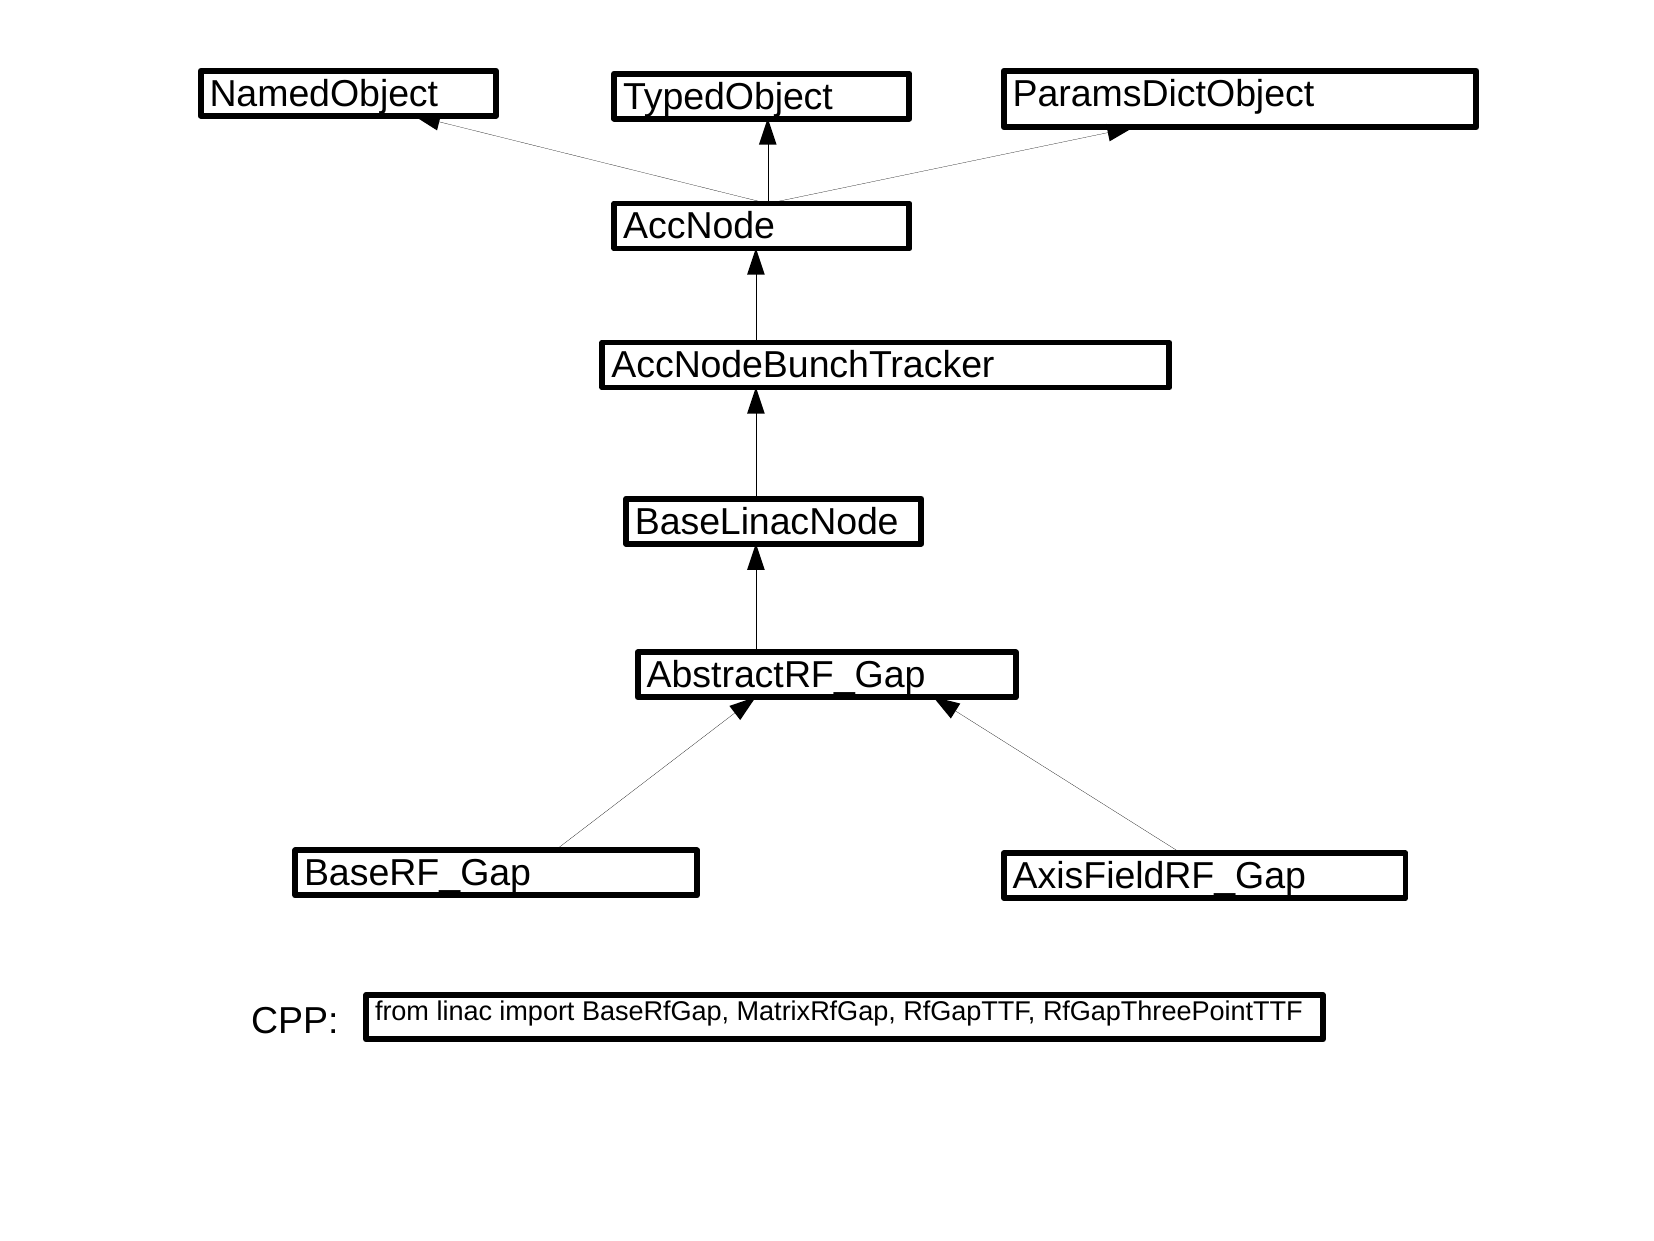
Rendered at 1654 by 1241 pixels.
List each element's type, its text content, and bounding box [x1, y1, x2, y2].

text_box AccNodeBunchTracker [602, 342, 1170, 388]
text_box TypedObject [614, 73, 910, 119]
text_box BaseLinacNode [625, 498, 922, 544]
text_box AxisFieldRF_Gap [1003, 853, 1406, 898]
text_box BaseRF_Gap [295, 850, 697, 895]
text_box AbstractRF_Gap [637, 652, 1016, 697]
text_box from linac import BaseRfGap, MatrixRfGap, RfGapTTF, RfGapThreePointTTF [366, 994, 1323, 1040]
text_box CPP: [236, 992, 354, 1049]
text_box AccNode [614, 203, 910, 249]
text_box NamedObject [200, 70, 497, 116]
text_box ParamsDictObject [1003, 70, 1477, 128]
